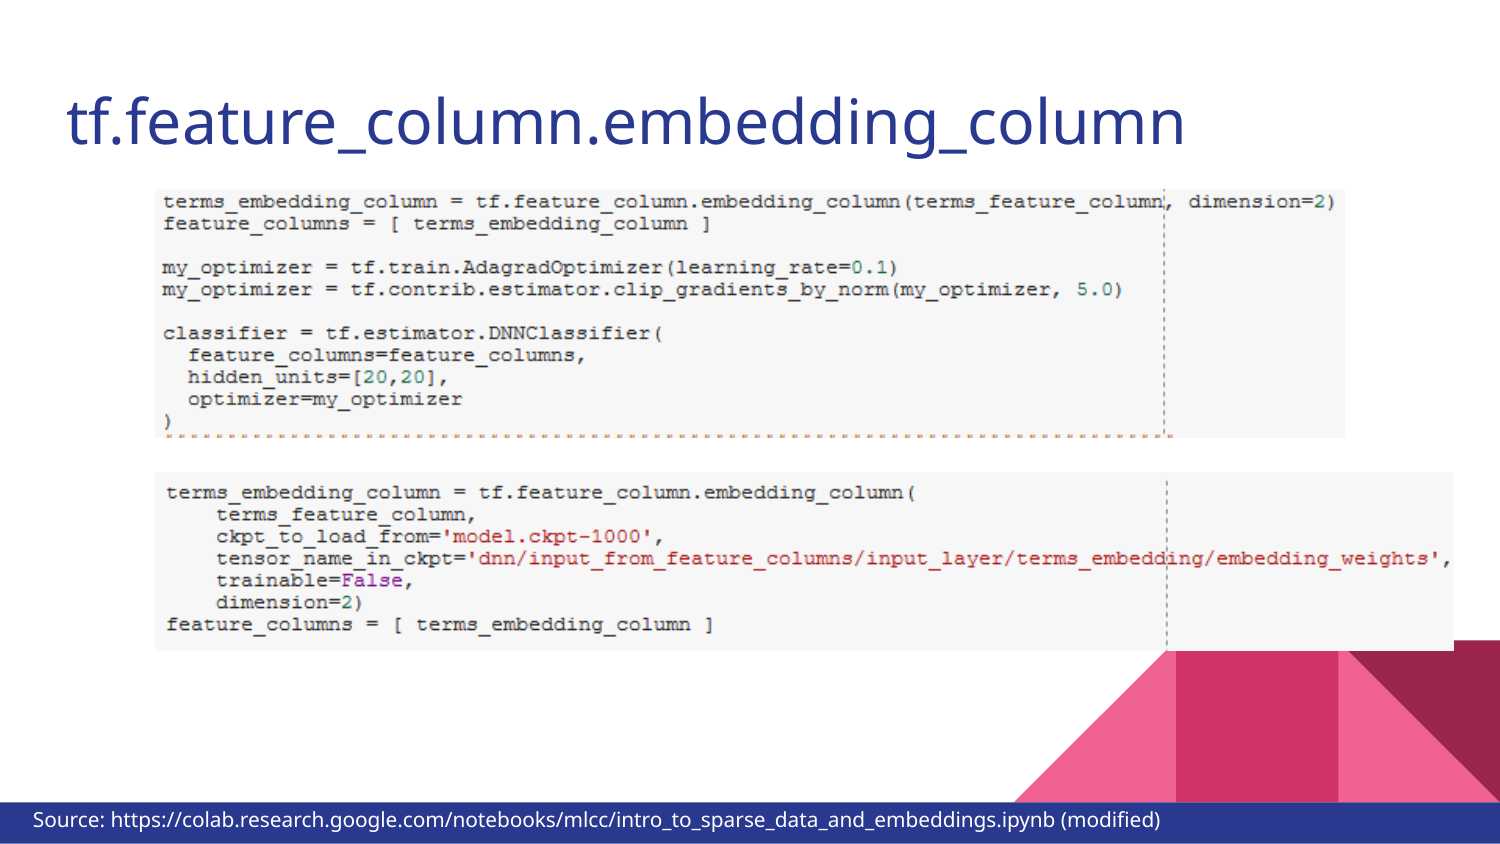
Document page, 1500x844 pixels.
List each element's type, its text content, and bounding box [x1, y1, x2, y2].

text_box Source: https://colab.research.google.com/notebooks/mlcc/intro_to_sparse_data_and_embeddings.ipynb (modified) [17, 791, 1425, 844]
title tf.feature_column.embedding_column [51, 67, 1449, 167]
picture [155, 189, 1345, 439]
picture [155, 472, 1454, 651]
